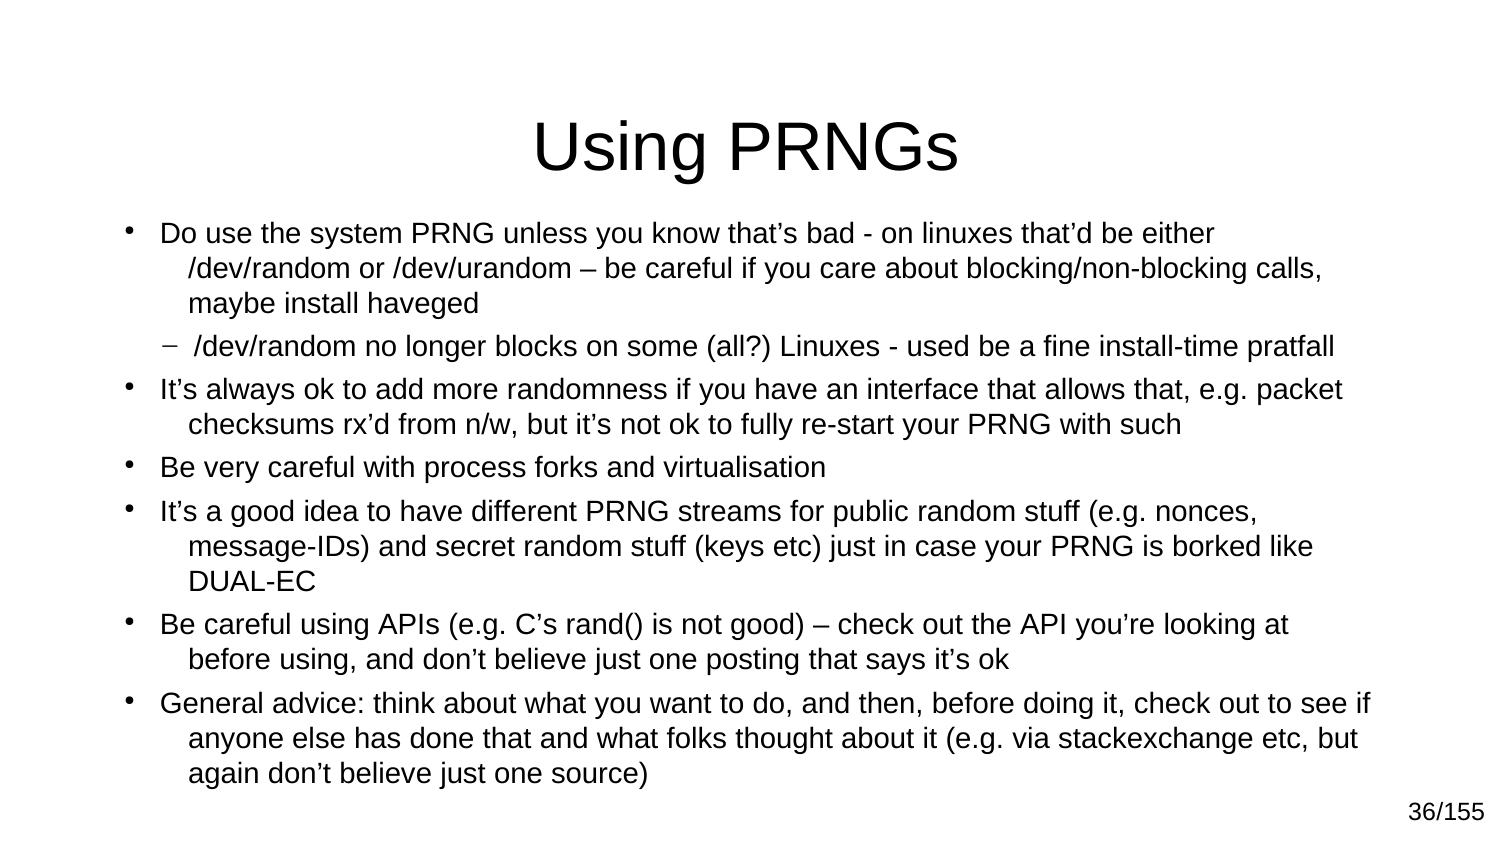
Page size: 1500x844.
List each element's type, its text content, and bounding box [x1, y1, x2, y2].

title Using PRNGs [112, 74, 1381, 211]
list Do use the system PRNG unless you know that’s bad - on linuxes that’d be either /dev/random or /dev/urandom – be careful if you care about blocking/non-blocking calls, maybe install haveged /dev/random no longer blocks on some (all?) Linuxes - used be a fine install-time pratfall It’s always ok to add more randomness if you have an interface that allows that, e.g. packet checksums rx’d from n/w, but it’s not ok to fully re-start your PRNG with such Be very careful with process forks and virtualisation It’s a good idea to have different PRNG streams for public random stuff (e.g. nonces, message-IDs) and secret random stuff (keys etc) just in case your PRNG is borked like DUAL-EC Be careful using APIs (e.g. C’s rand() is not good) – check out the API you’re looking at before using, and don’t believe just one posting that says it’s ok General advice: think about what you want to do, and then, before doing it, check out to see if anyone else has done that and what folks thought about it (e.g. via stackexchange etc, but again don’t believe just one source) [112, 214, 1381, 805]
